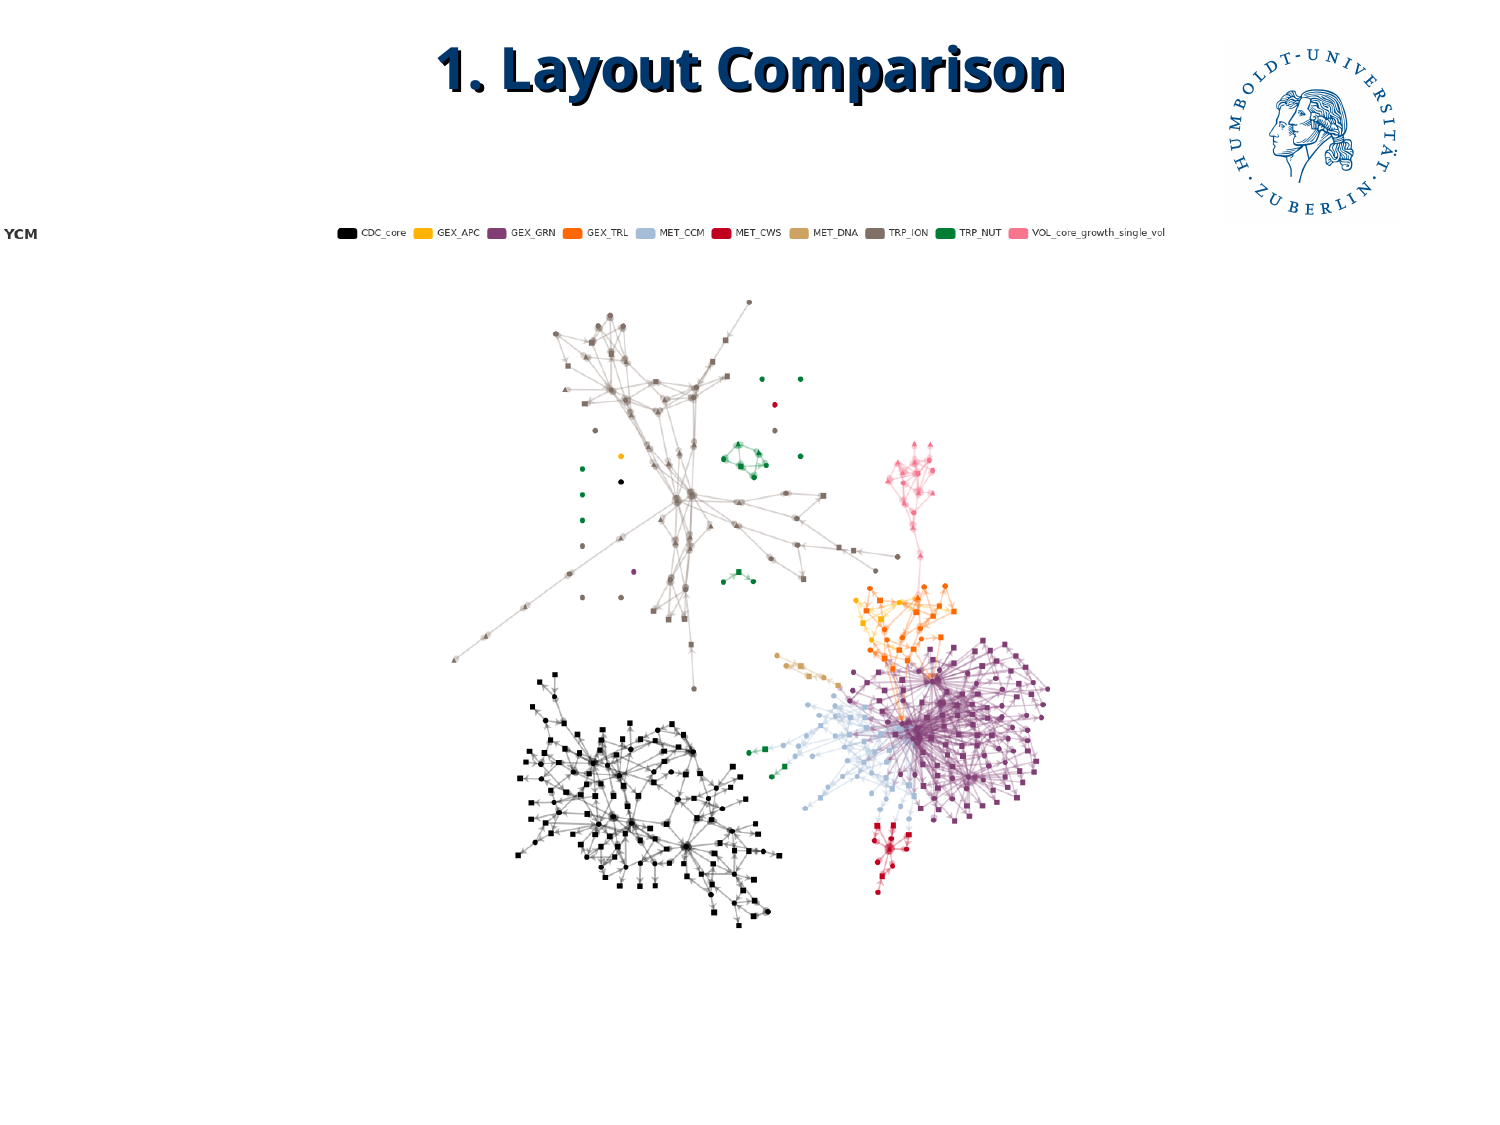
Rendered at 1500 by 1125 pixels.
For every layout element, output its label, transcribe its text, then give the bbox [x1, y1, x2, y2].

title 1. Layout Comparison [75, 31, 1426, 219]
picture [0, 224, 1500, 1003]
